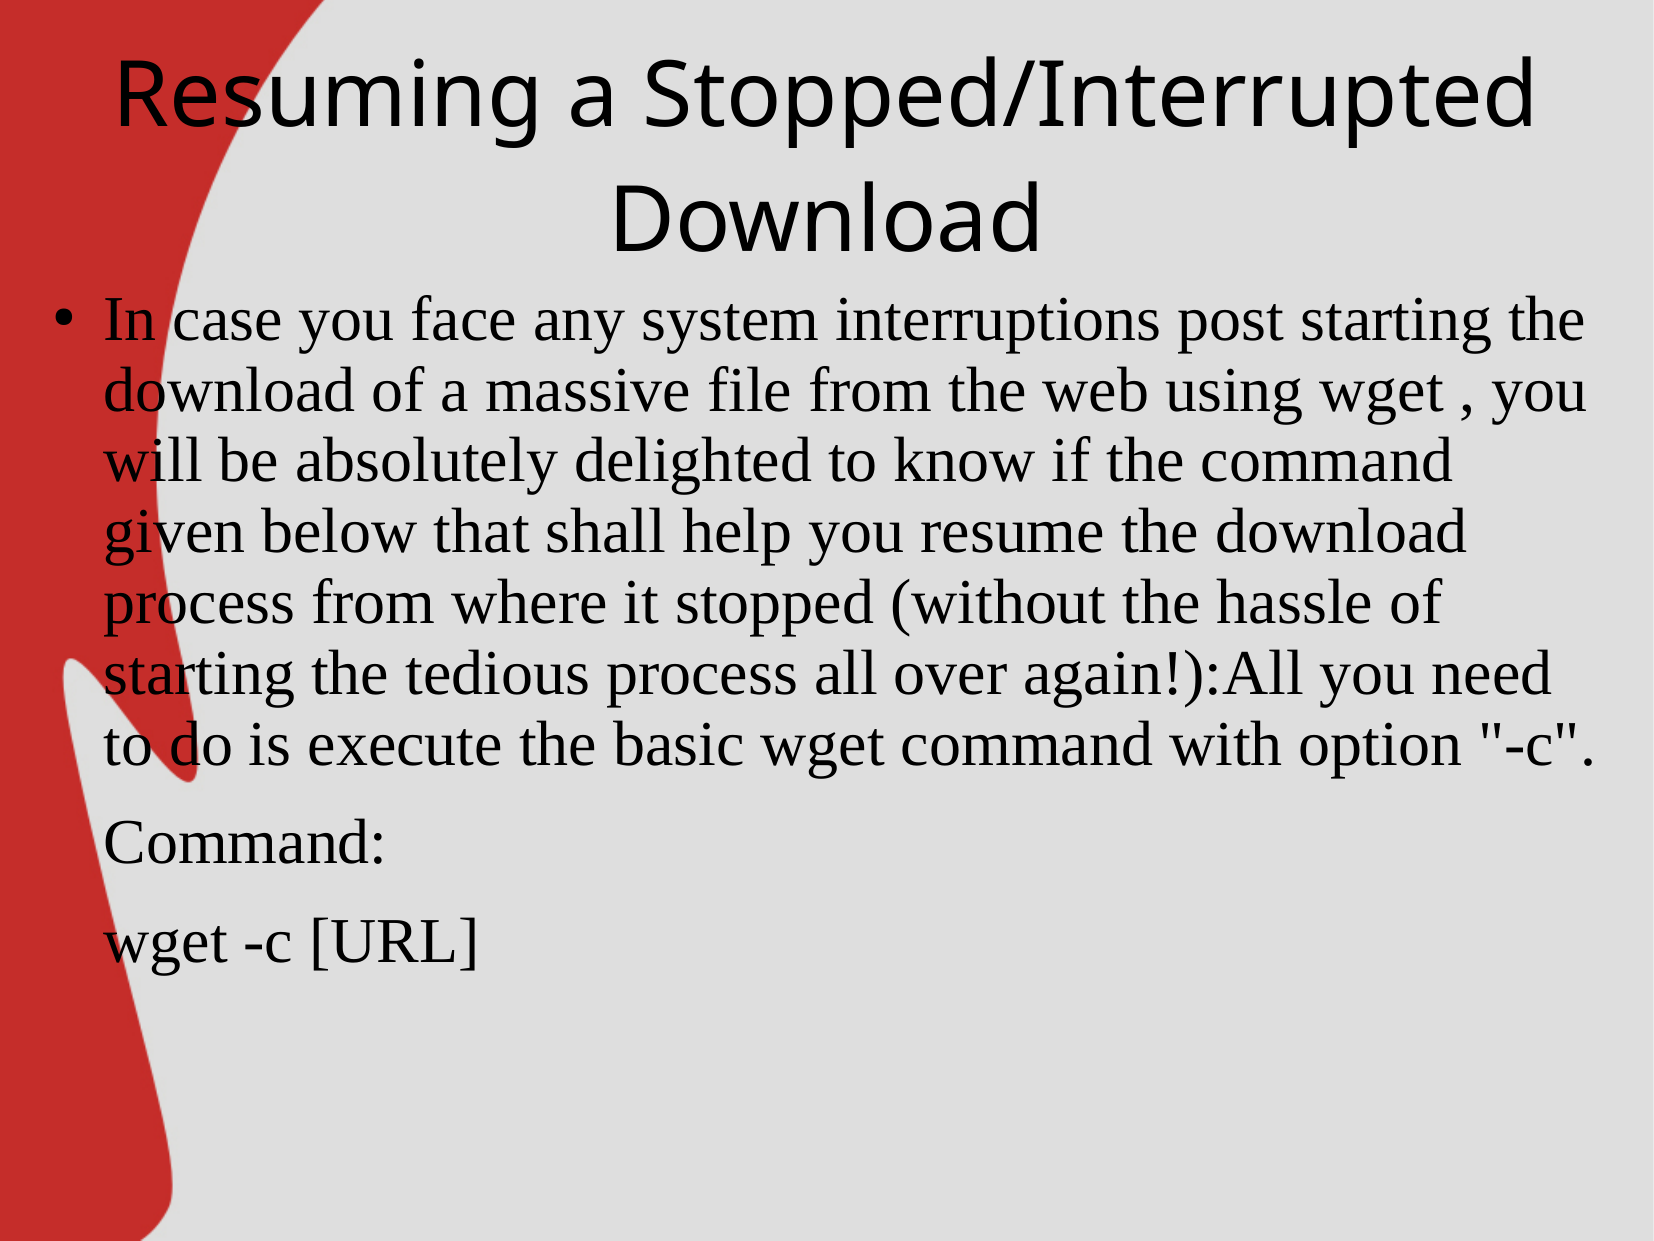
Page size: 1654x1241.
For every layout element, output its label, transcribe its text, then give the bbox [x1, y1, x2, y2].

title Resuming a Stopped/Interrupted Download [82, 35, 1571, 271]
picture [0, 0, 1654, 1241]
list In case you face any system interruptions post starting the download of a massive file from the web using wget , you will be absolutely delighted to know if the command given below that shall help you resume the download process from where it stopped (without the hassle of starting the tedious process all over again!):All you need to do is execute the basic wget command with option "-c". Command: wget -c [URL] [35, 283, 1607, 1003]
